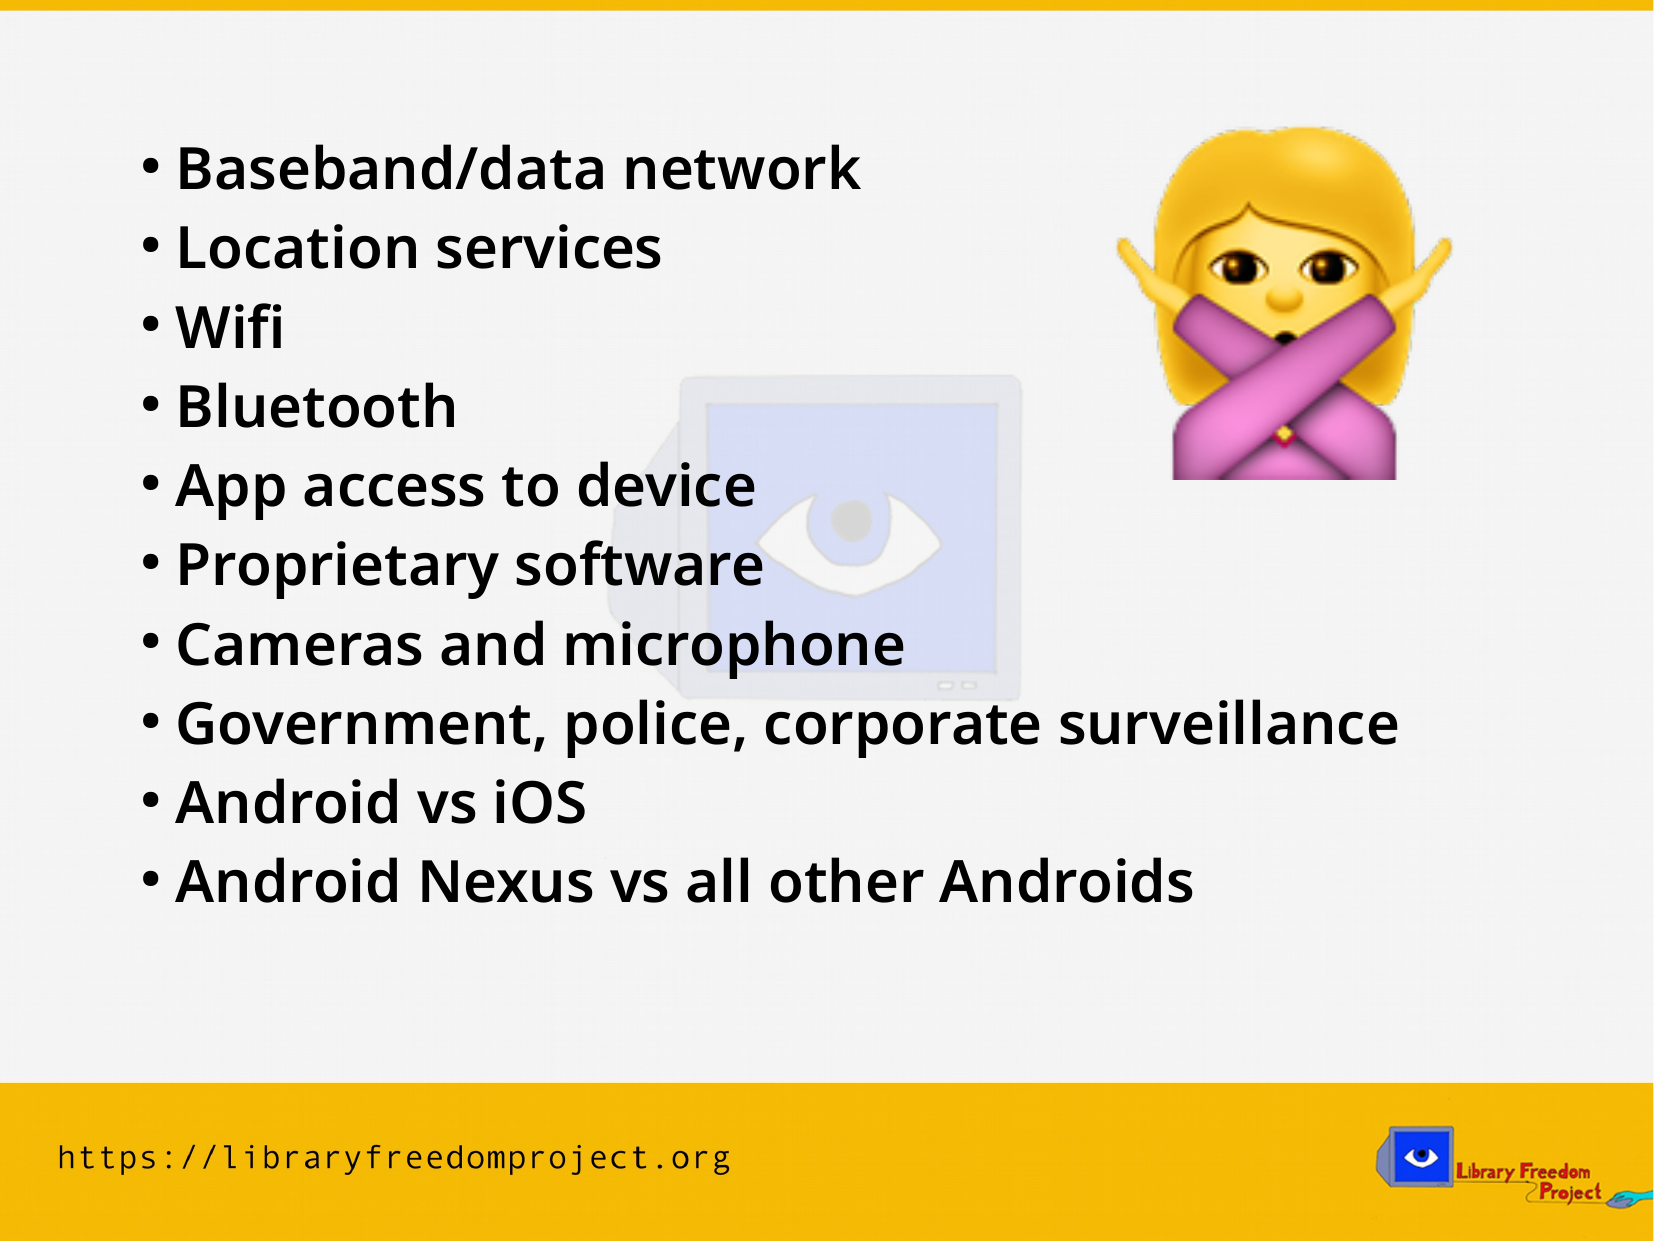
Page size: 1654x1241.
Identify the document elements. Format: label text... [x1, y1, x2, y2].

picture [0, 0, 1654, 1241]
text_box Baseband/data network Location services Wifi Bluetooth App access to device Proprietary software Cameras and microphone Government, police, corporate surveillance Android vs iOS Android Nexus vs all other Androids [125, 120, 1528, 1006]
